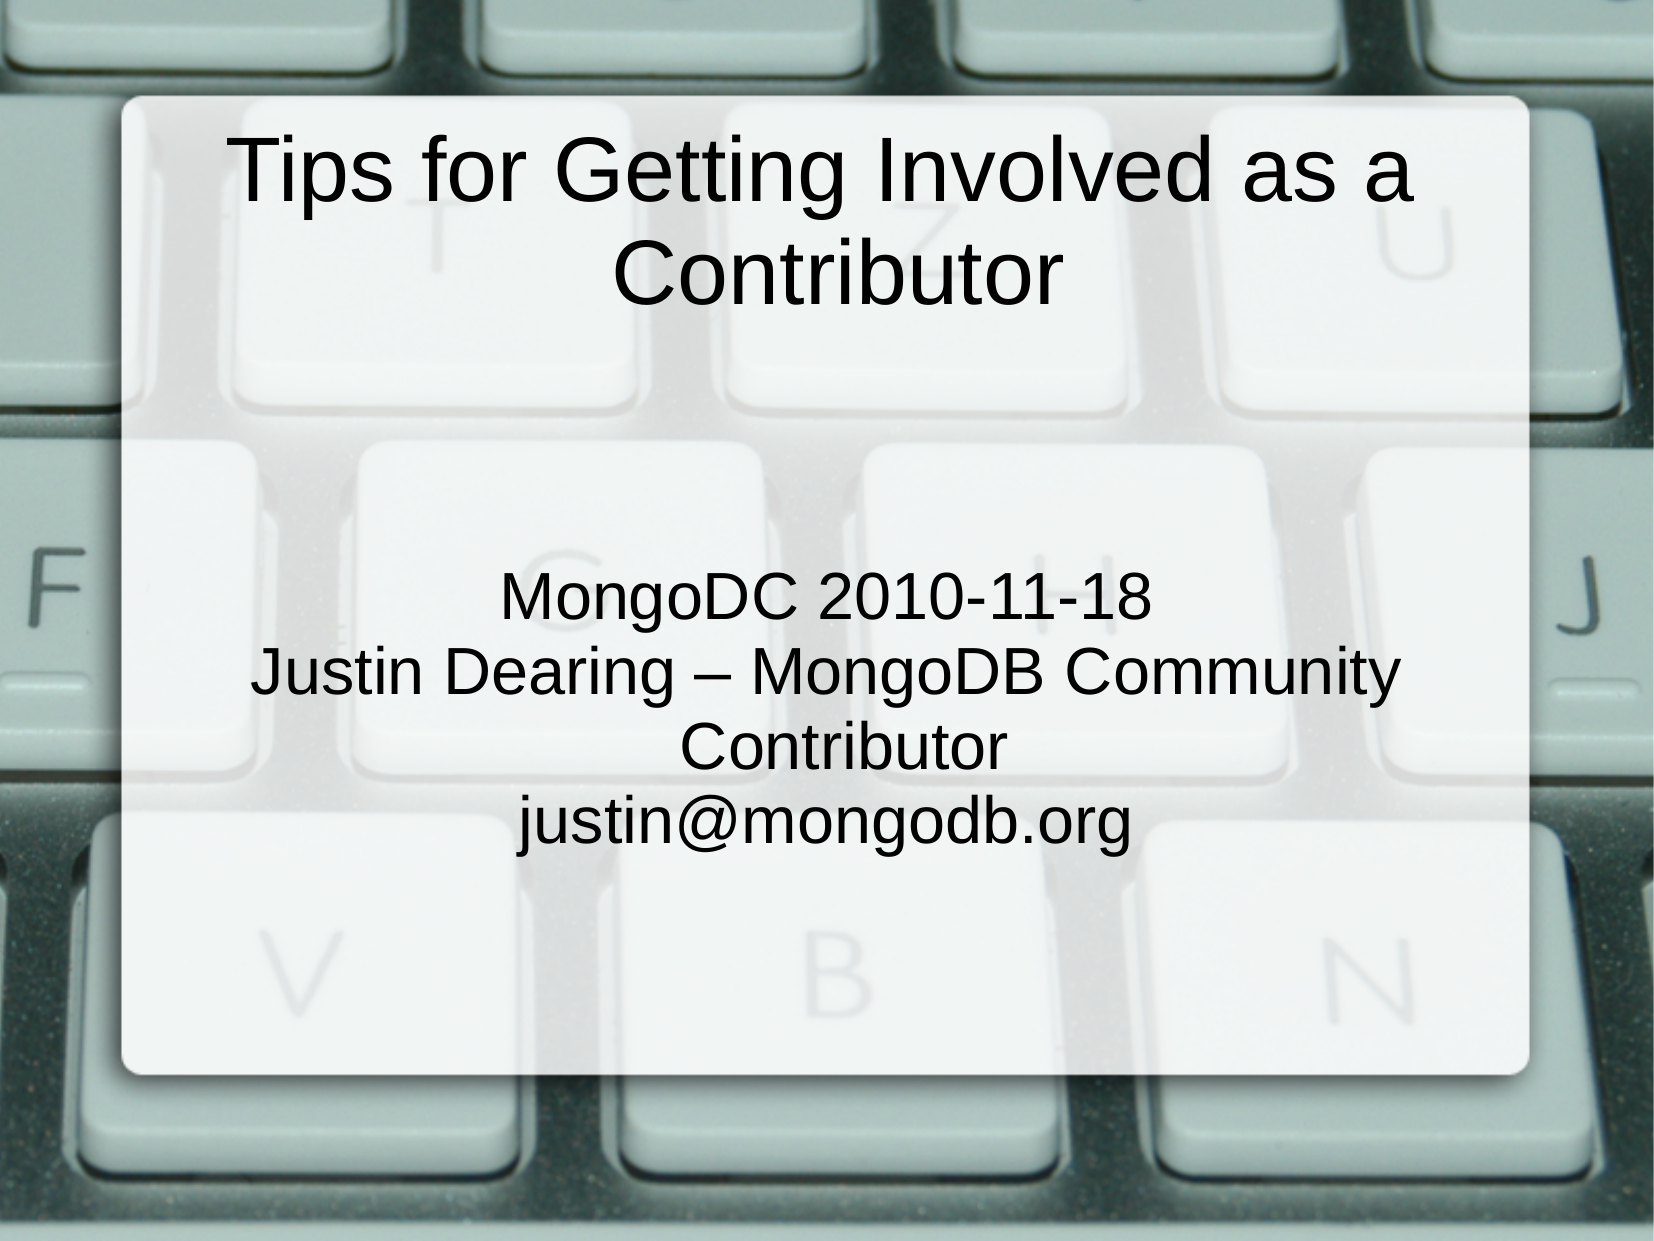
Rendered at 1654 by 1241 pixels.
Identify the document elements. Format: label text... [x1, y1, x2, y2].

subtitle MongoDC 2010-11-18 Justin Dearing – MongoDB Community Contributor justin@mongodb.org [147, 354, 1506, 1064]
picture [0, 0, 1654, 1241]
title Tips for Getting Involved as a Contributor [135, 117, 1506, 325]
